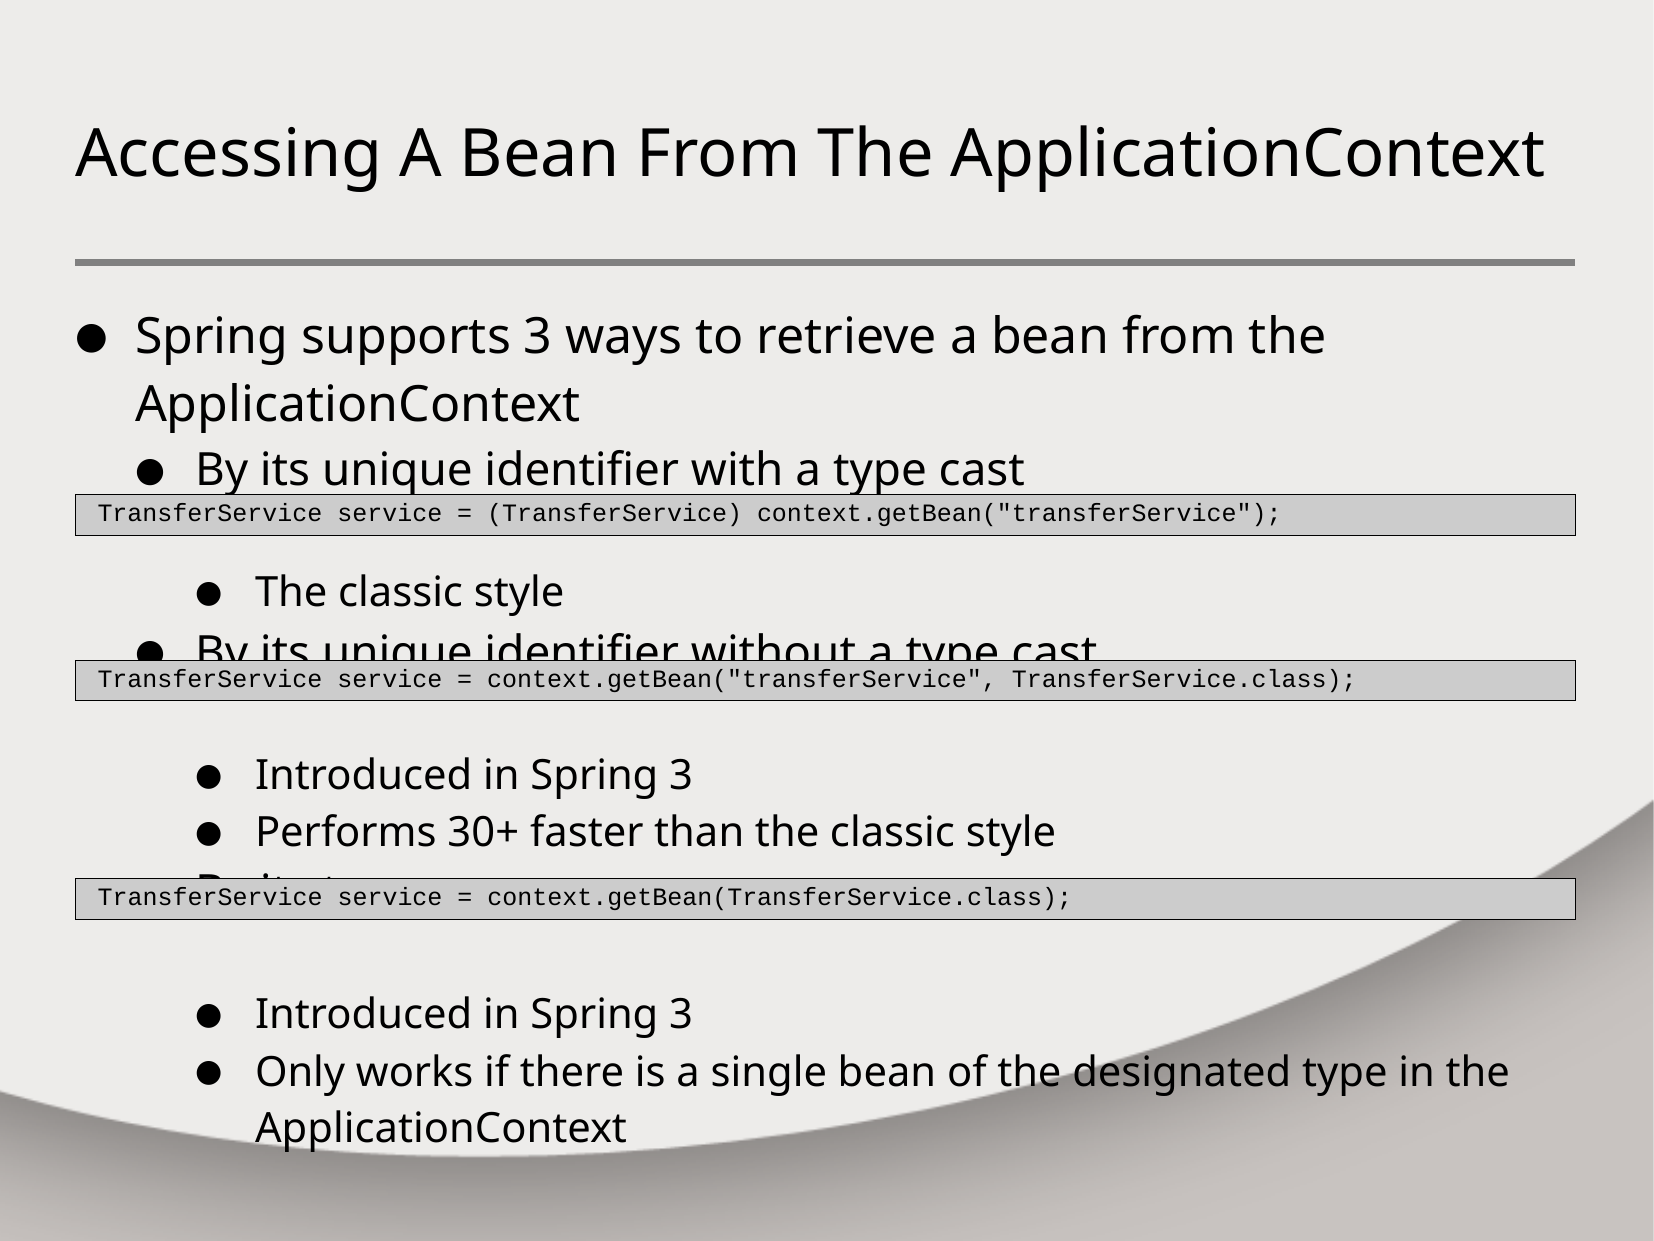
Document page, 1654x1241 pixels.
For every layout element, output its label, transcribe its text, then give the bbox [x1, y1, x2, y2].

picture [0, 0, 1654, 1241]
text_box TransferService service = context.getBean("transferService", TransferService.class); [75, 660, 1576, 701]
list Spring supports 3 ways to retrieve a bean from the ApplicationContext By its unique identifier with a type cast The classic style By its unique identifier without a type cast Introduced in Spring 3 Performs 30+ faster than the classic style By its type Introduced in Spring 3 Only works if there is a single bean of the designated type in the ApplicationContext [75, 701, 1575, 878]
list Spring supports 3 ways to retrieve a bean from the ApplicationContext By its unique identifier with a type cast The classic style By its unique identifier without a type cast Introduced in Spring 3 Performs 30+ faster than the classic style By its type Introduced in Spring 3 Only works if there is a single bean of the designated type in the ApplicationContext [75, 536, 1575, 660]
list Spring supports 3 ways to retrieve a bean from the ApplicationContext By its unique identifier with a type cast The classic style By its unique identifier without a type cast Introduced in Spring 3 Performs 30+ faster than the classic style By its type Introduced in Spring 3 Only works if there is a single bean of the designated type in the ApplicationContext [75, 920, 1575, 1163]
list Spring supports 3 ways to retrieve a bean from the ApplicationContext By its unique identifier with a type cast The classic style By its unique identifier without a type cast Introduced in Spring 3 Performs 30+ faster than the classic style By its type Introduced in Spring 3 Only works if there is a single bean of the designated type in the ApplicationContext [75, 300, 1575, 494]
text_box TransferService service = context.getBean(TransferService.class); [75, 878, 1576, 920]
title Accessing A Bean From The ApplicationContext [75, 75, 1576, 226]
text_box TransferService service = (TransferService) context.getBean("transferService"); [75, 494, 1576, 536]
